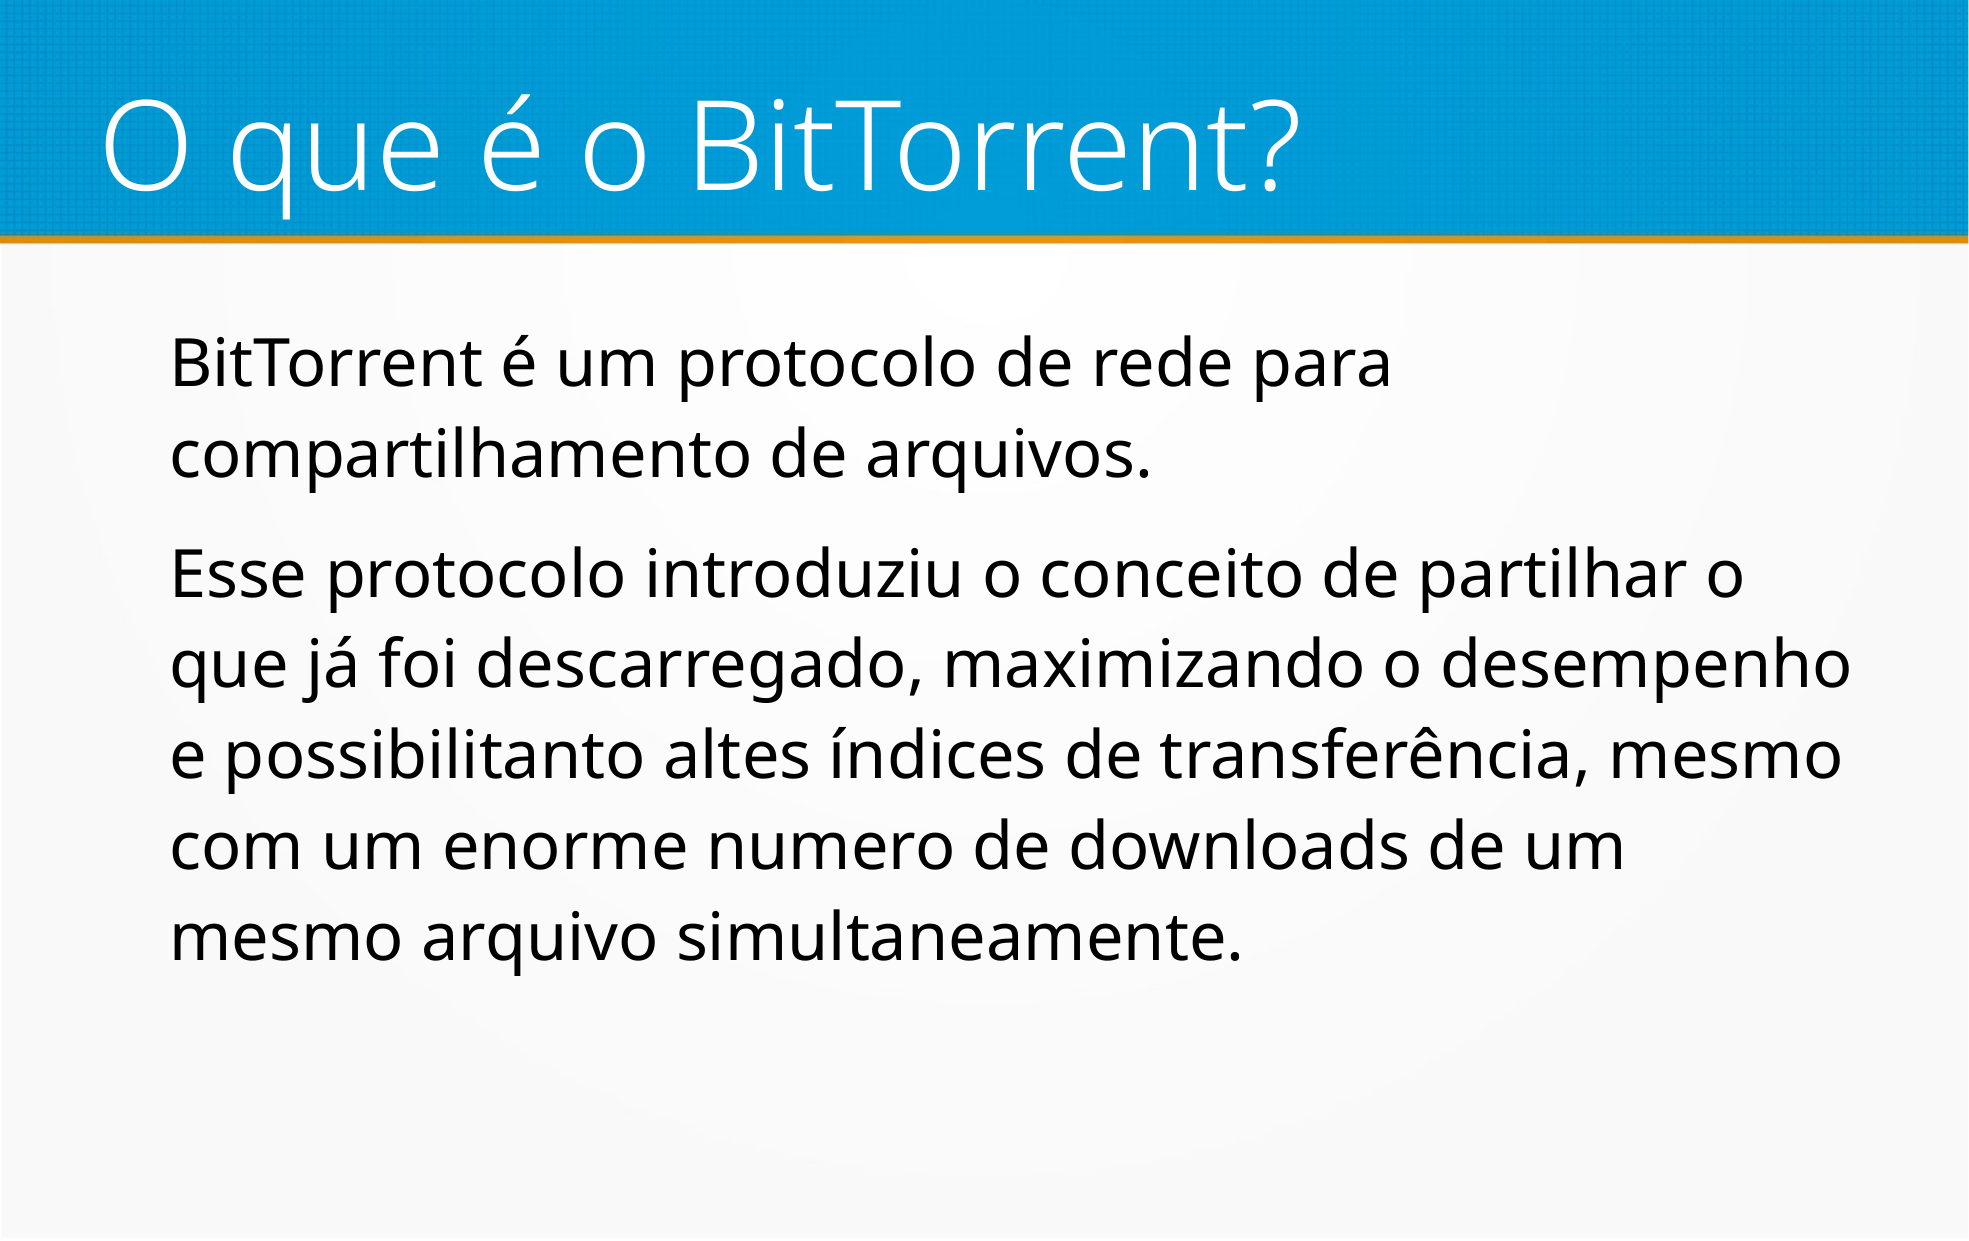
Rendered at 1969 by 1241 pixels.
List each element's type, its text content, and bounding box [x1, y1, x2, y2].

title O que é o BitTorrent? [98, 19, 1870, 227]
picture [0, 233, 1969, 1241]
list BitTorrent é um protocolo de rede para compartilhamento de arquivos. Esse protocolo introduziu o conceito de partilhar o que já foi descarregado, maximizando o desempenho e possibilitanto altes índices de transferência, mesmo com um enorme numero de downloads de um mesmo arquivo simultaneamente. [98, 315, 1861, 1081]
